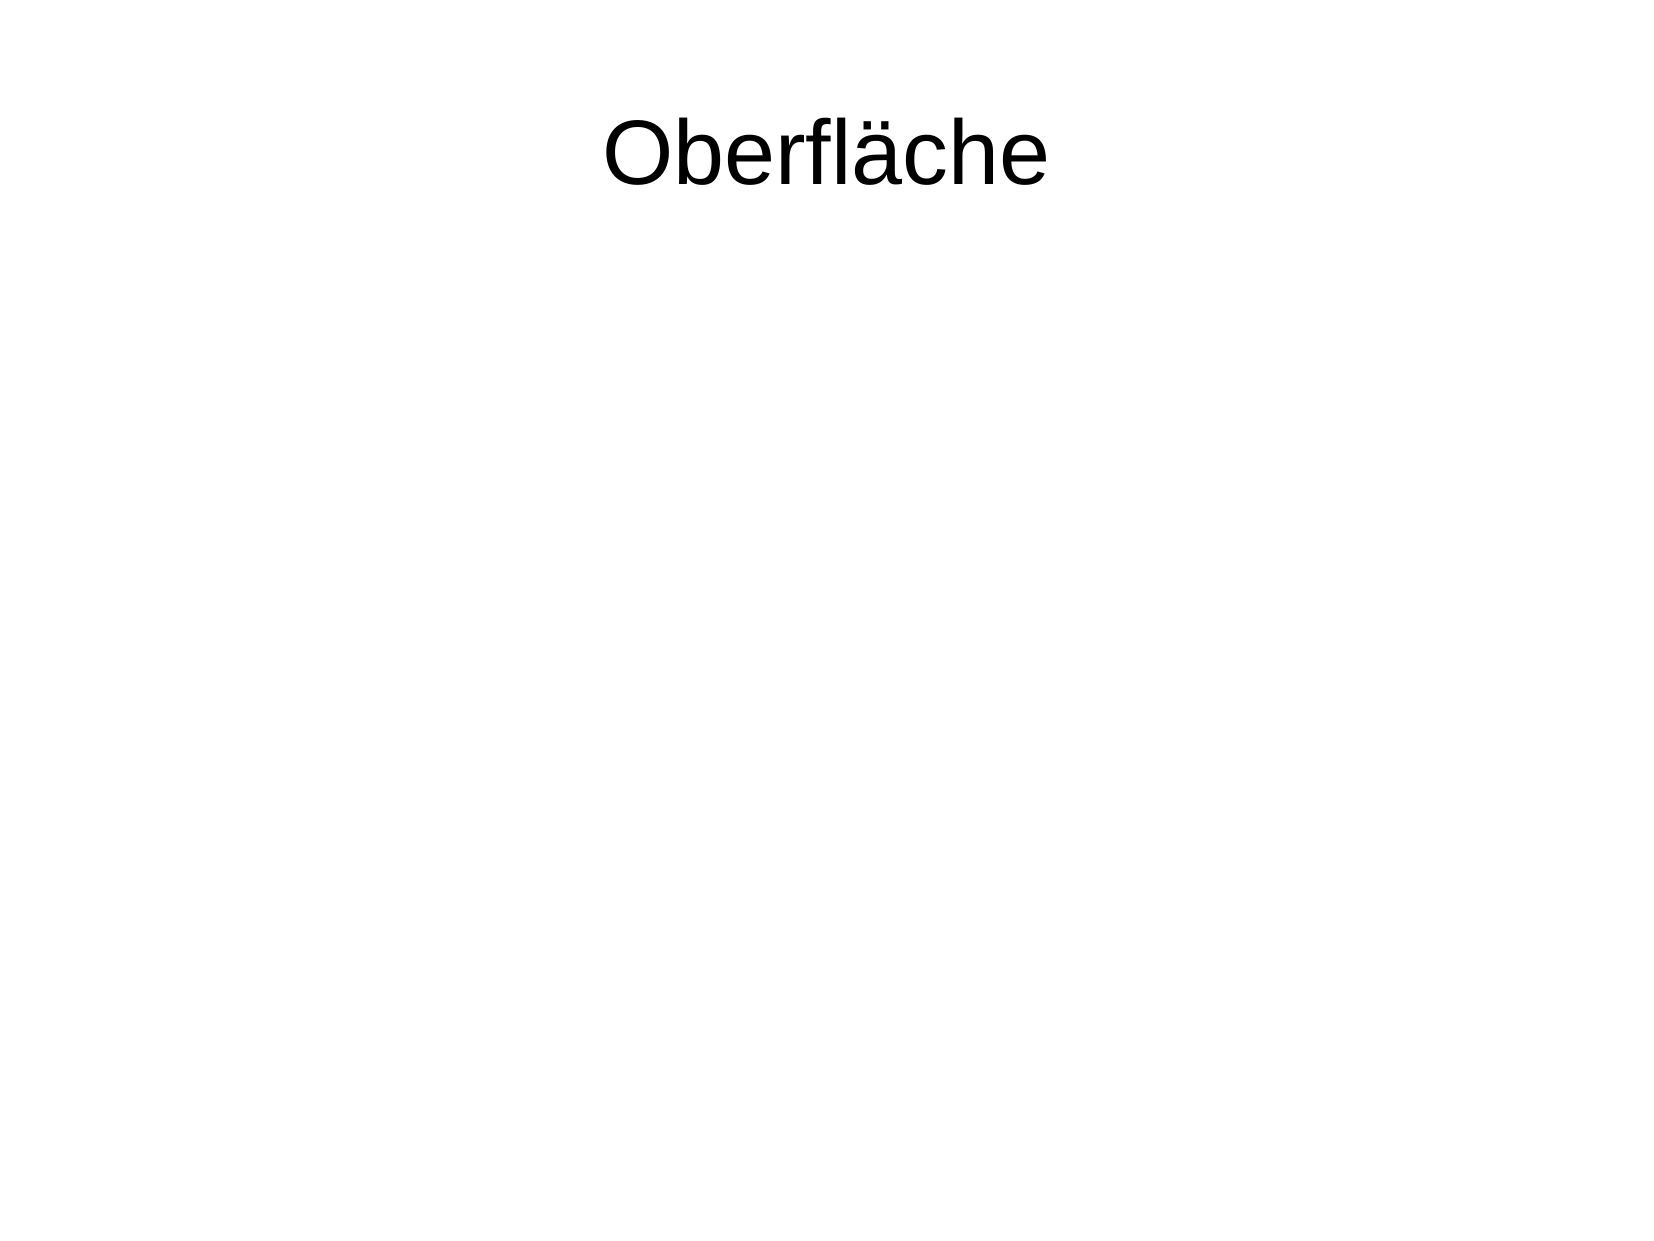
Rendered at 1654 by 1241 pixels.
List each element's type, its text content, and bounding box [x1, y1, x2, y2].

title Oberfläche [82, 49, 1571, 257]
